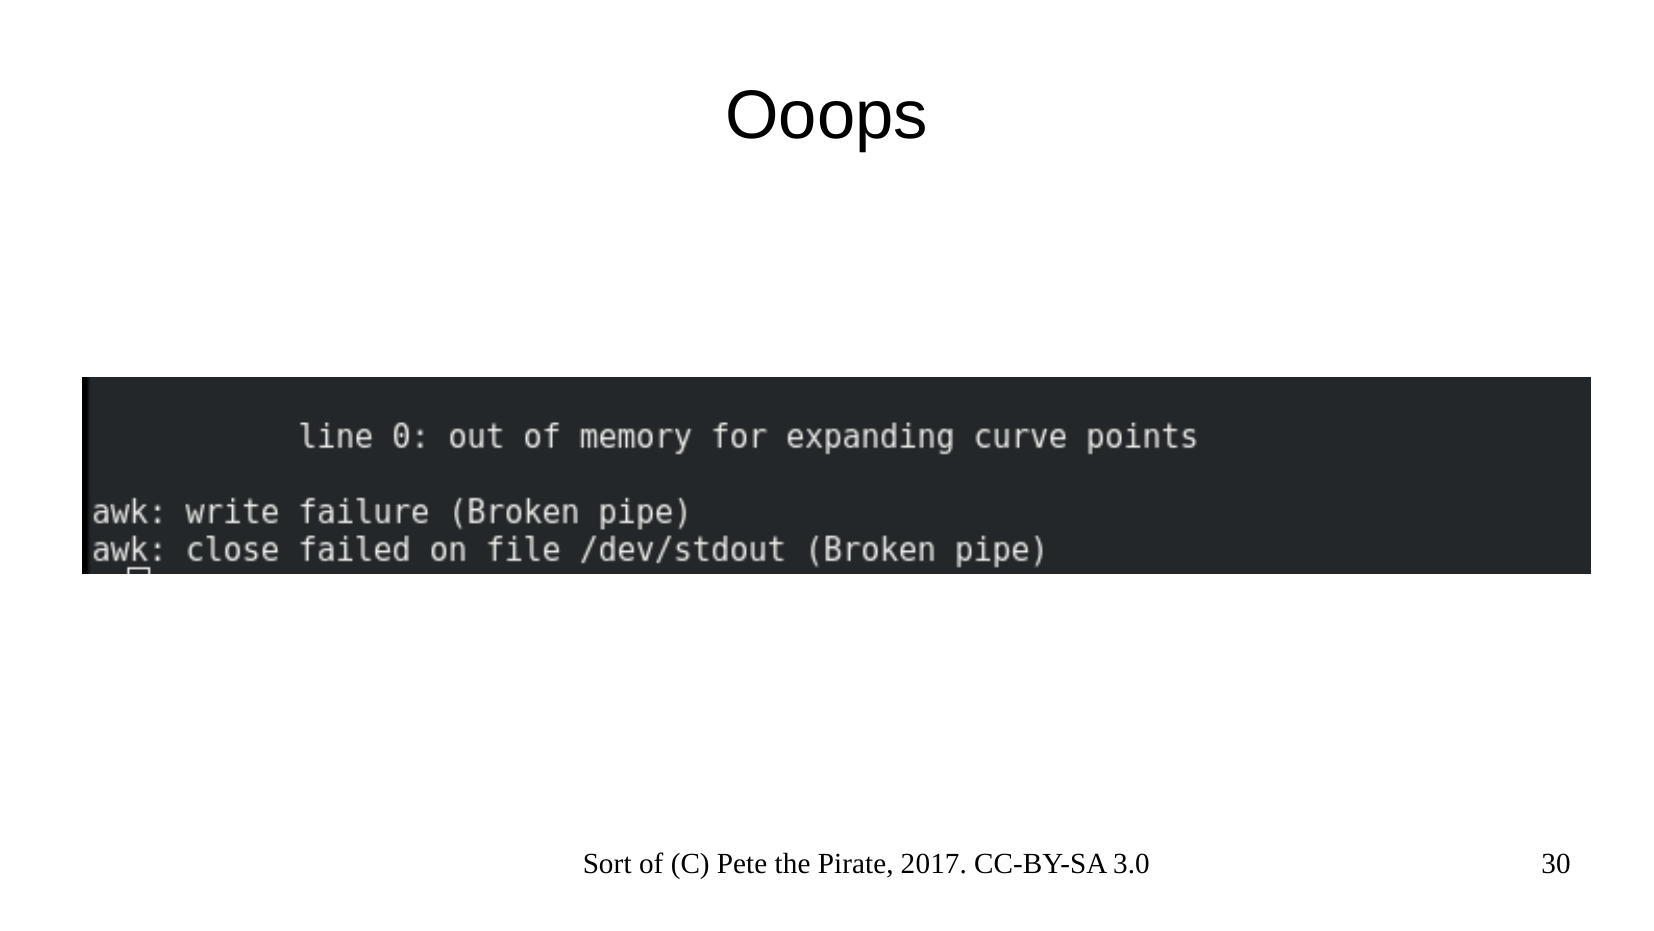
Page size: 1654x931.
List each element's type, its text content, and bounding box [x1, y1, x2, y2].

picture [82, 377, 1591, 574]
title Ooops [82, 37, 1571, 193]
